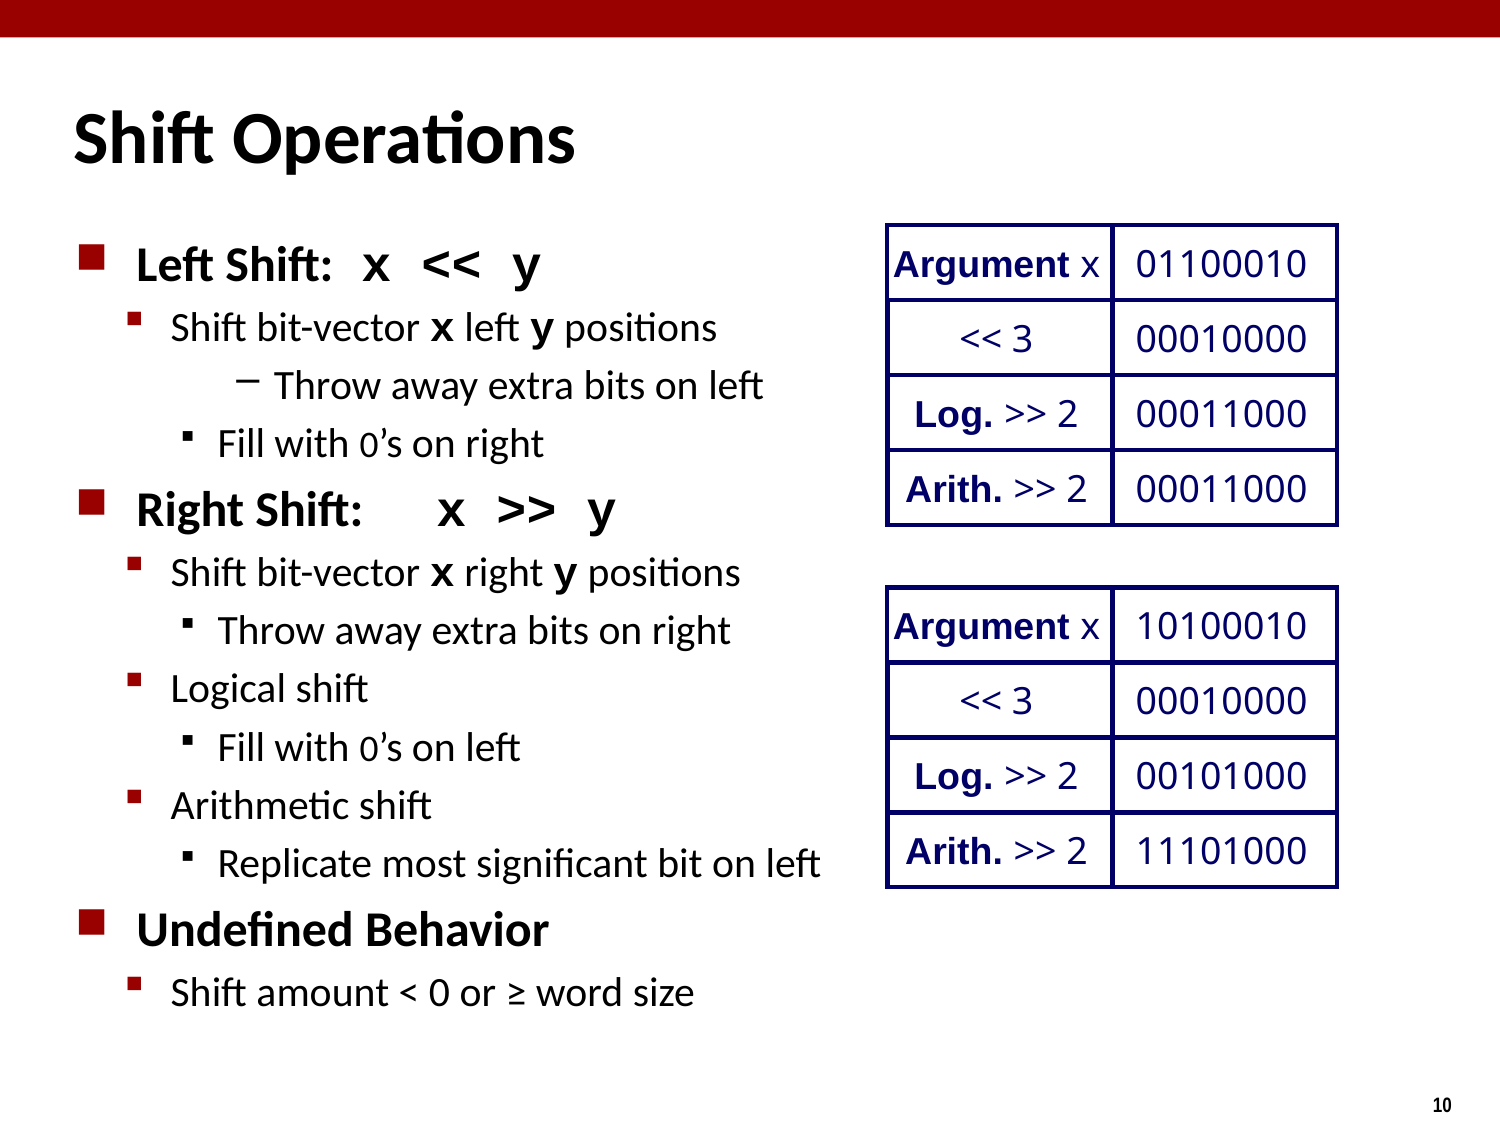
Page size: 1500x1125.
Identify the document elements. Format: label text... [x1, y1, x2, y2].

text_box 01100010 [1127, 231, 1323, 294]
text_box [887, 587, 1338, 888]
text_box Log. >> 2 [906, 744, 1094, 806]
text_box [887, 224, 1338, 525]
text_box 10100010 [1127, 594, 1323, 656]
text_box 00011000 [1127, 381, 1323, 444]
text_box 00101000 [1127, 744, 1323, 806]
text_box Argument x [884, 231, 1116, 294]
text_box Log. >> 2 [906, 381, 1094, 444]
text_box Argument x [884, 594, 1116, 656]
text_box Arith. >> 2 [896, 456, 1103, 519]
text_box 11101000 [1127, 819, 1323, 881]
text_box << 3 [951, 306, 1049, 369]
text_box << 3 [951, 669, 1049, 731]
text_box 00010000 [1127, 669, 1323, 731]
text_box Arith. >> 2 [896, 819, 1103, 881]
text_box 00011000 [1127, 456, 1323, 519]
list Left Shift: x << y Shift bit-vector x left y positions Throw away extra bits on left Fill with 0’s on right Right Shift: x >> y Shift bit-vector x right y positions Throw away extra bits on right Logical shift Fill with 0’s on left Arithmetic shift Replicate most significant bit on left Undefined Behavior Shift amount < 0 or ≥ word size [65, 223, 1361, 1040]
text_box 00010000 [1127, 306, 1323, 369]
title Shift Operations [58, 71, 1304, 197]
